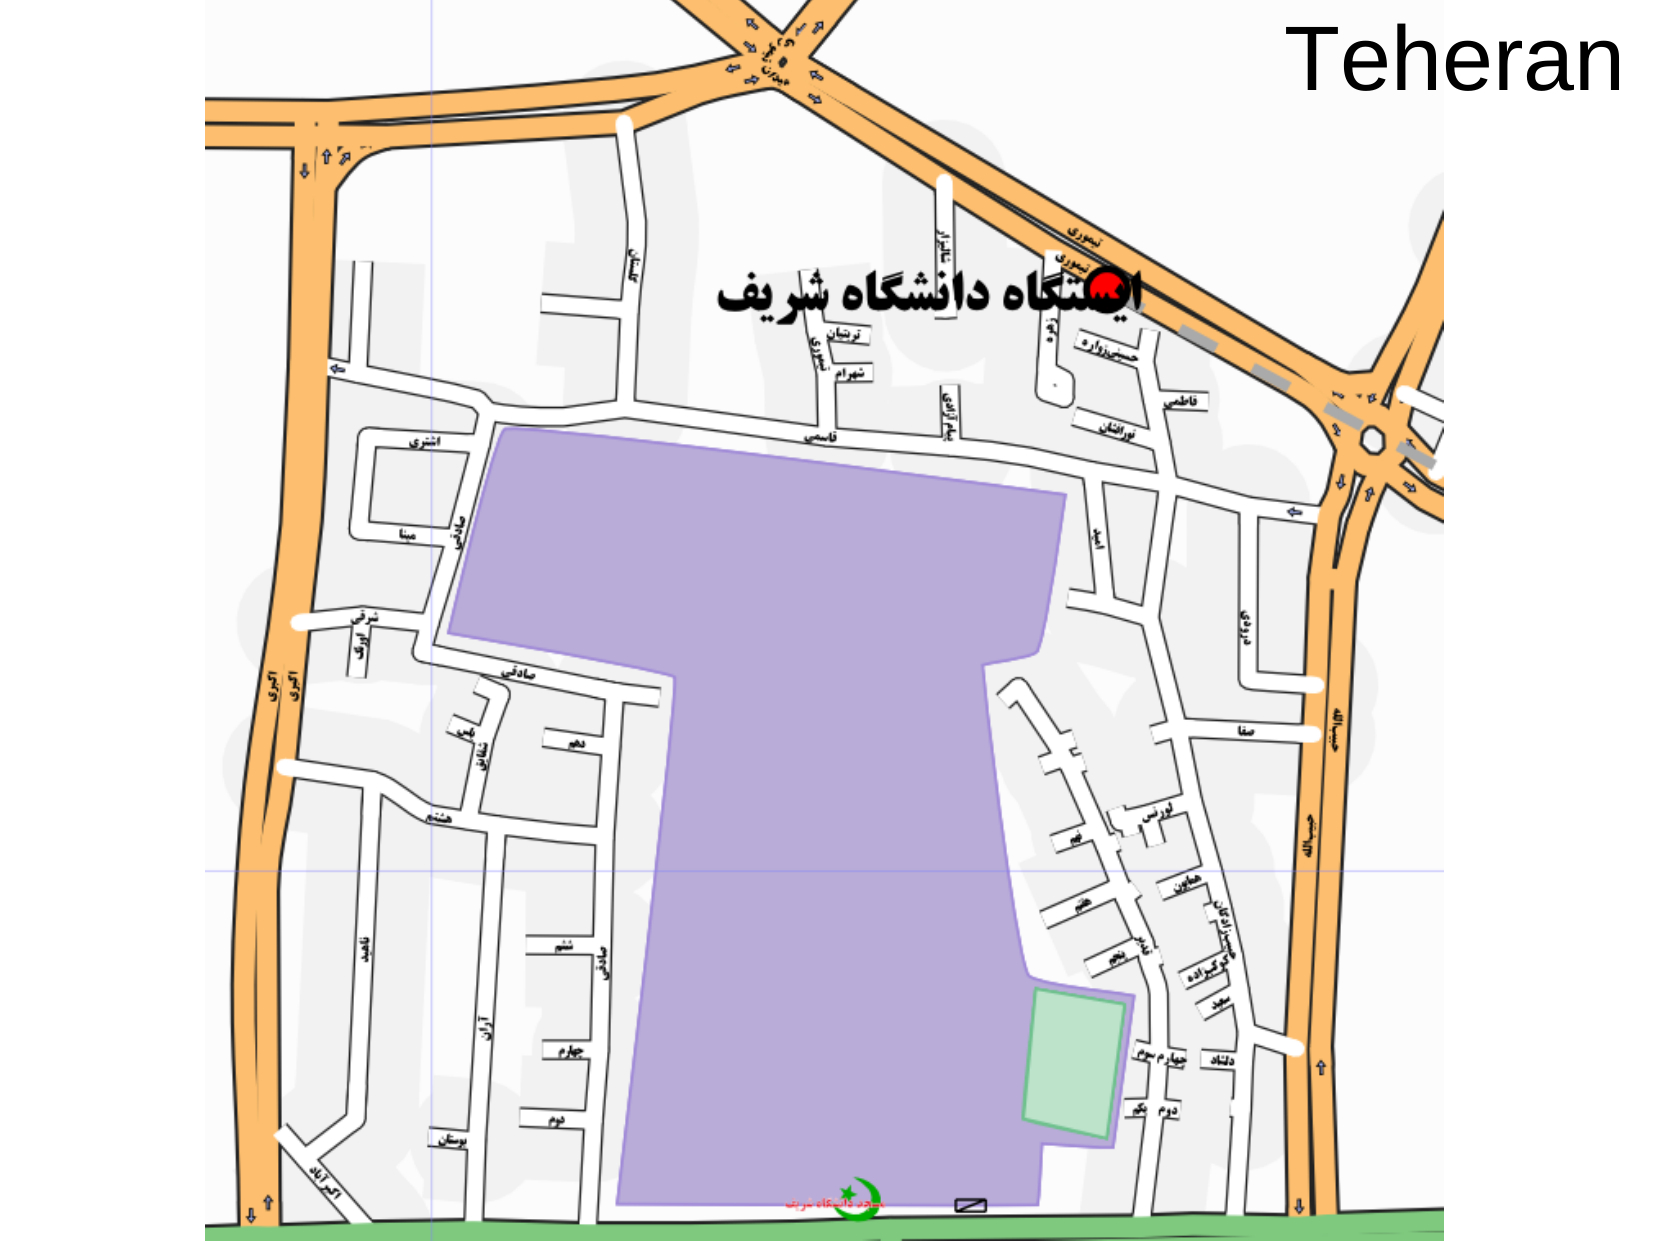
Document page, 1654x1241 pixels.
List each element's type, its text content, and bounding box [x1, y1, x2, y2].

text_box Teheran [1269, 0, 1641, 151]
picture [205, 0, 1444, 1241]
